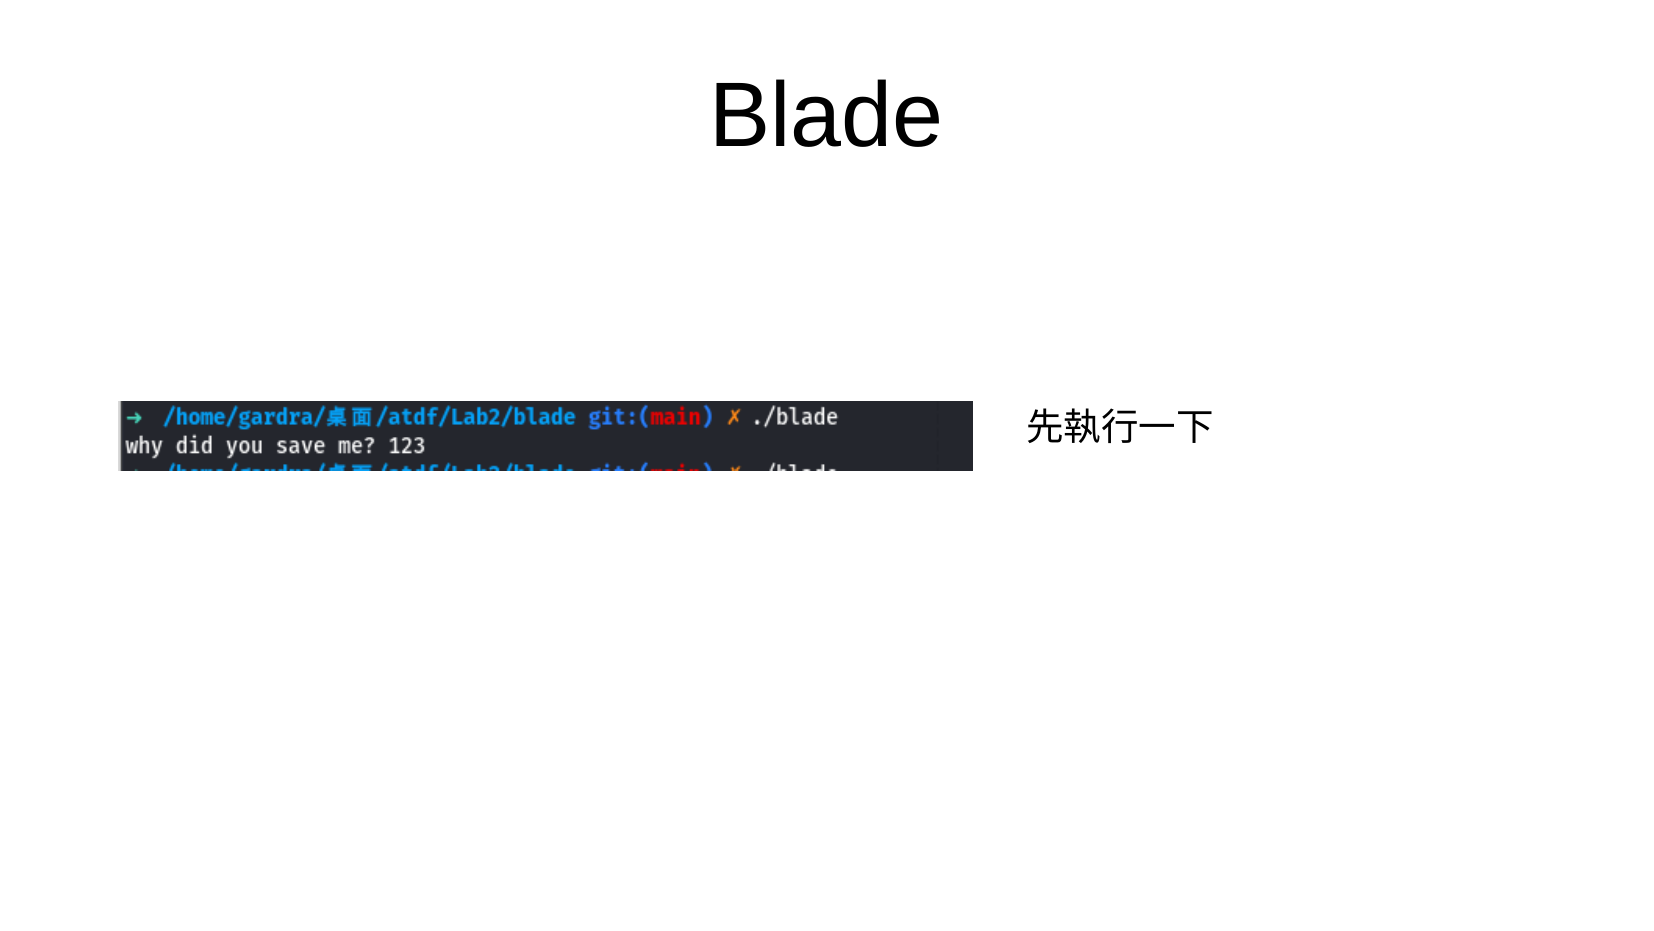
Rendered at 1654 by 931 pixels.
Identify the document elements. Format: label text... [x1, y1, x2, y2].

picture [118, 401, 973, 471]
title Blade [82, 37, 1571, 193]
text_box 先執行一下 [1011, 389, 1229, 454]
